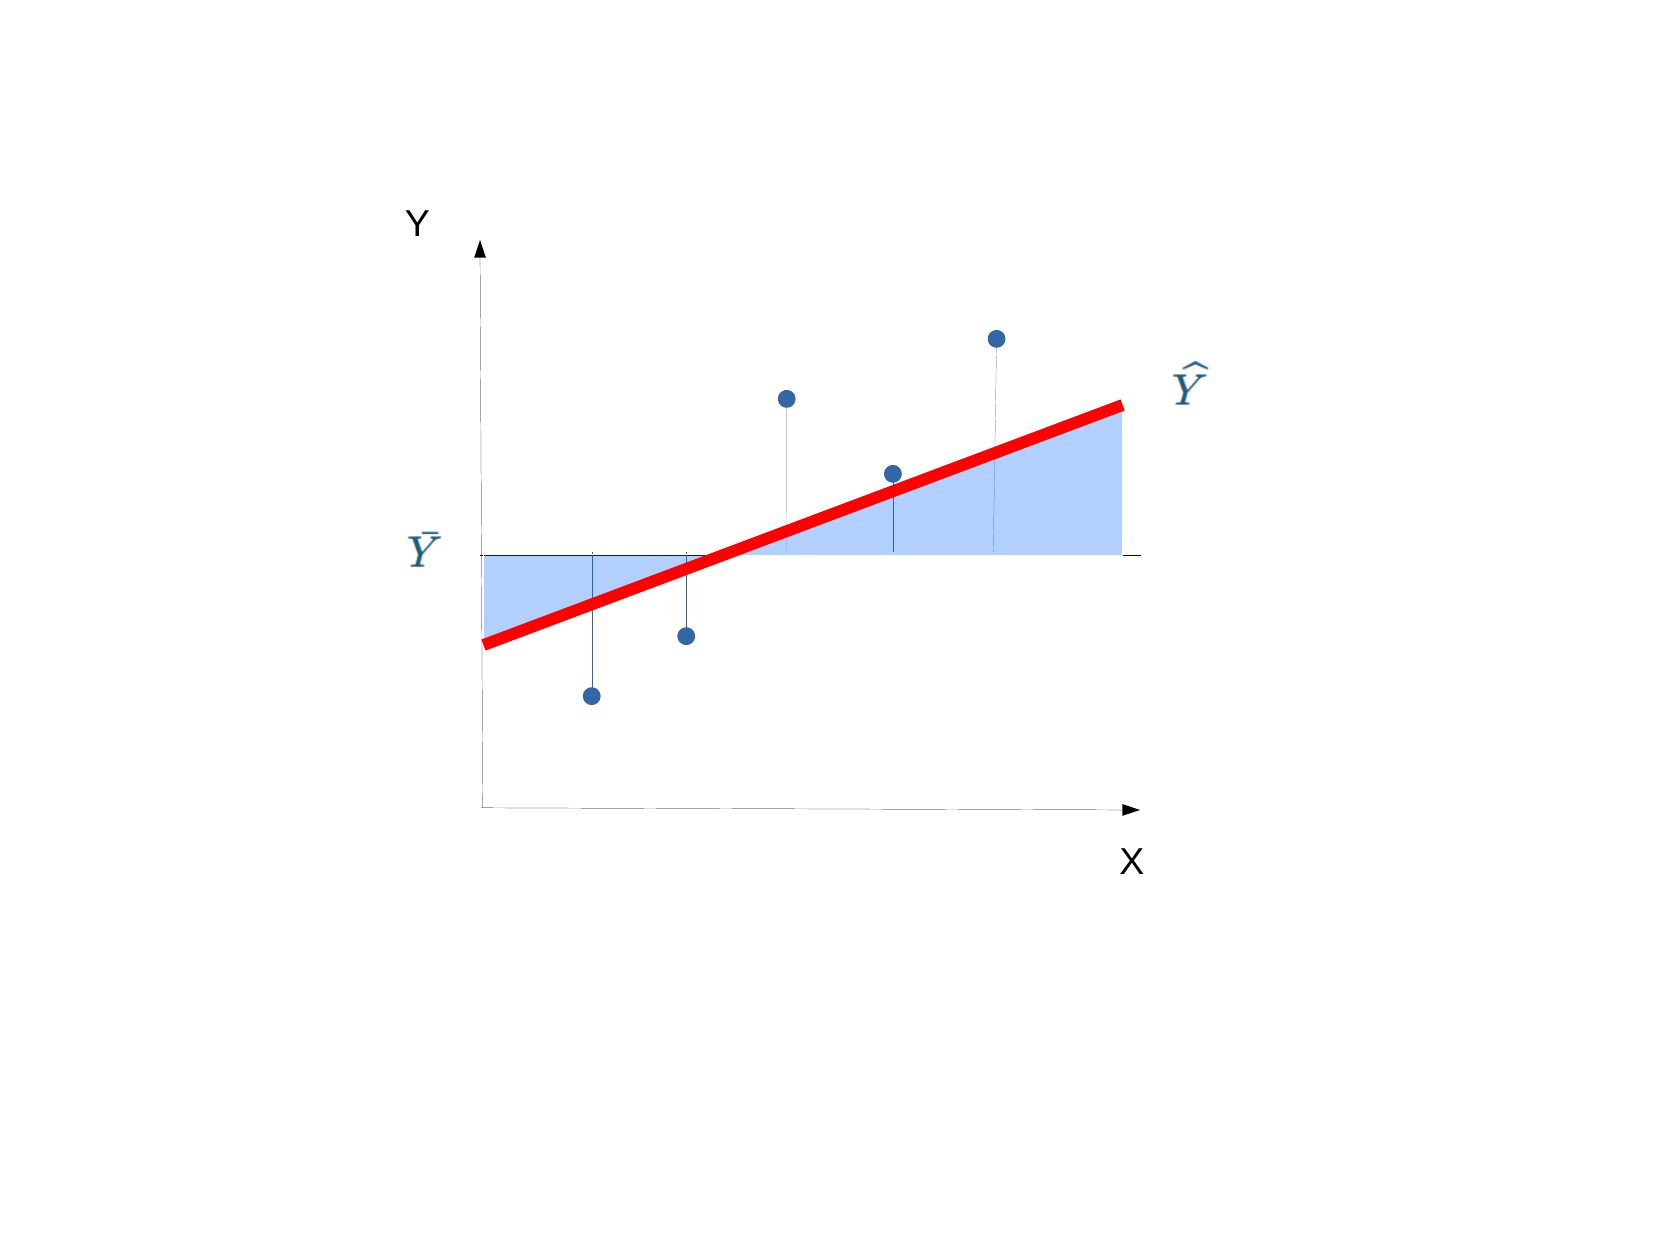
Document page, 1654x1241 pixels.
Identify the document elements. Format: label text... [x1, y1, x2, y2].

text_box [741, 412, 1123, 556]
picture [394, 522, 445, 579]
text_box [483, 554, 706, 638]
picture [1160, 354, 1213, 412]
text_box Y [390, 195, 445, 252]
text_box X [1104, 832, 1160, 890]
